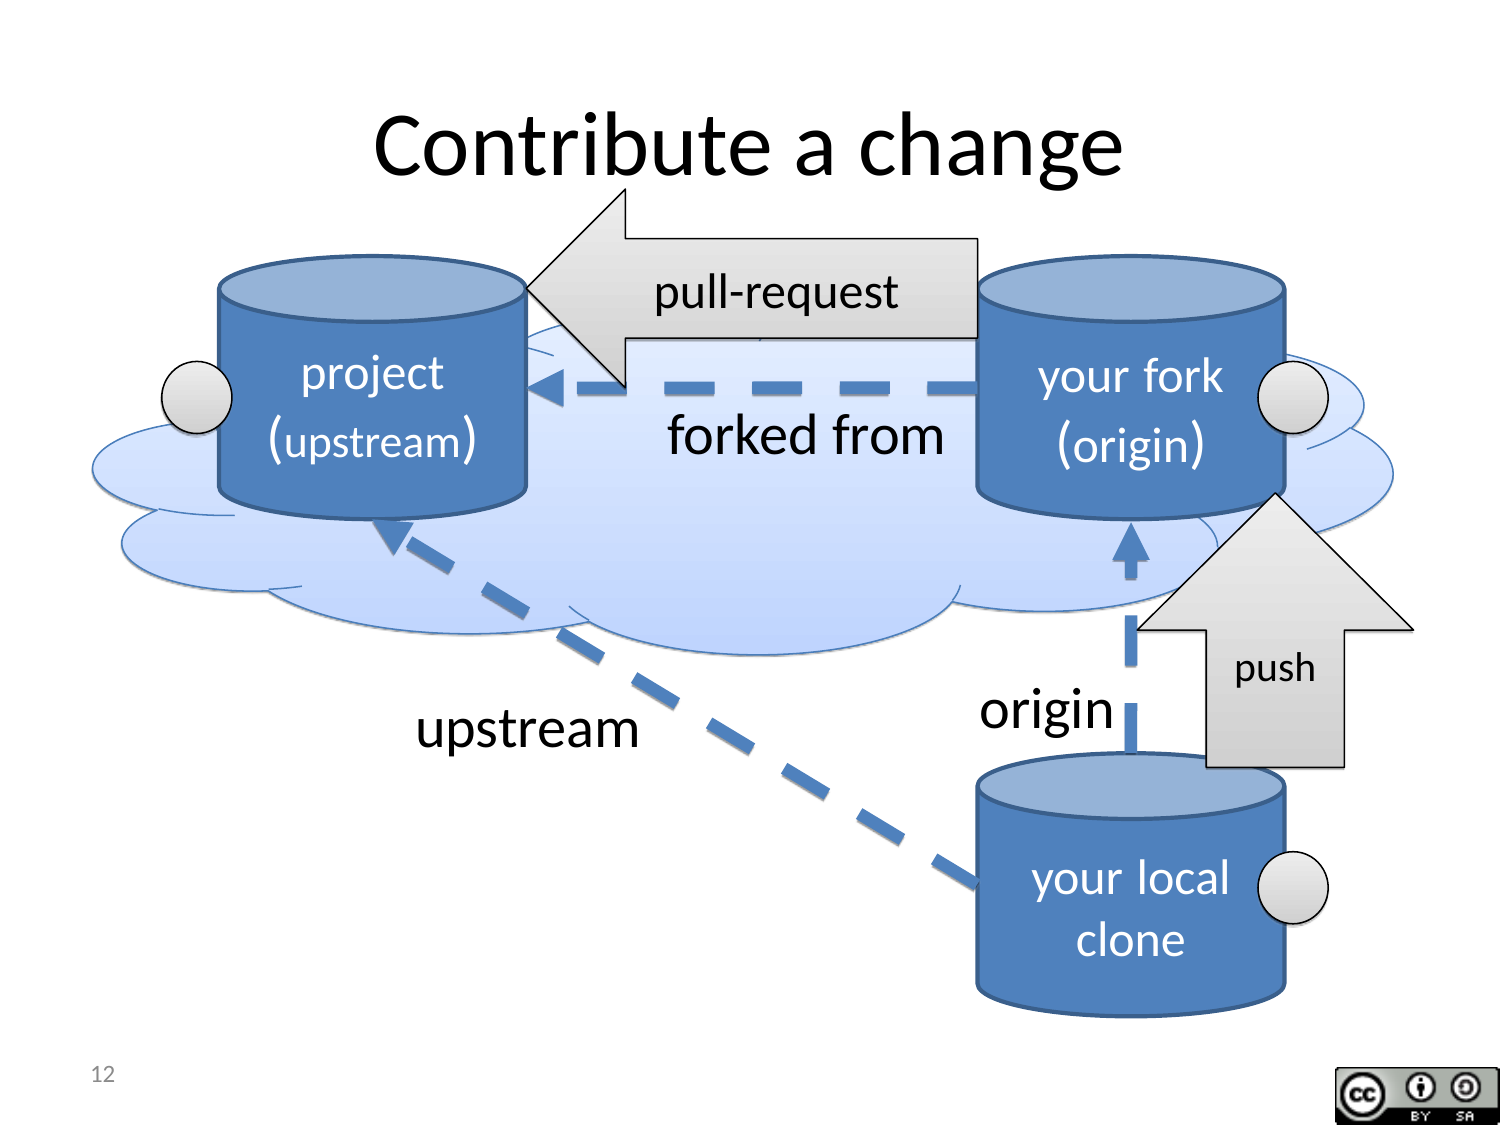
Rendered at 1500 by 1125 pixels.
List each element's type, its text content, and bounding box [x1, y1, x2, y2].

text_box pull-request [526, 189, 978, 388]
text_box your local clone [977, 788, 1285, 1017]
text_box [92, 325, 1263, 655]
text_box [1257, 851, 1329, 924]
text_box forked from [604, 388, 1010, 474]
text_box project (upstream) [218, 290, 526, 520]
slide_number <number> [75, 1042, 425, 1103]
text_box your fork (origin) [977, 291, 1285, 520]
text_box [626, 339, 977, 388]
title Contribute a change [75, 45, 1425, 233]
text_box push [1137, 492, 1414, 768]
text_box upstream [371, 681, 685, 767]
text_box origin [890, 663, 1204, 749]
picture [1335, 1067, 1500, 1125]
text_box [1257, 354, 1394, 533]
